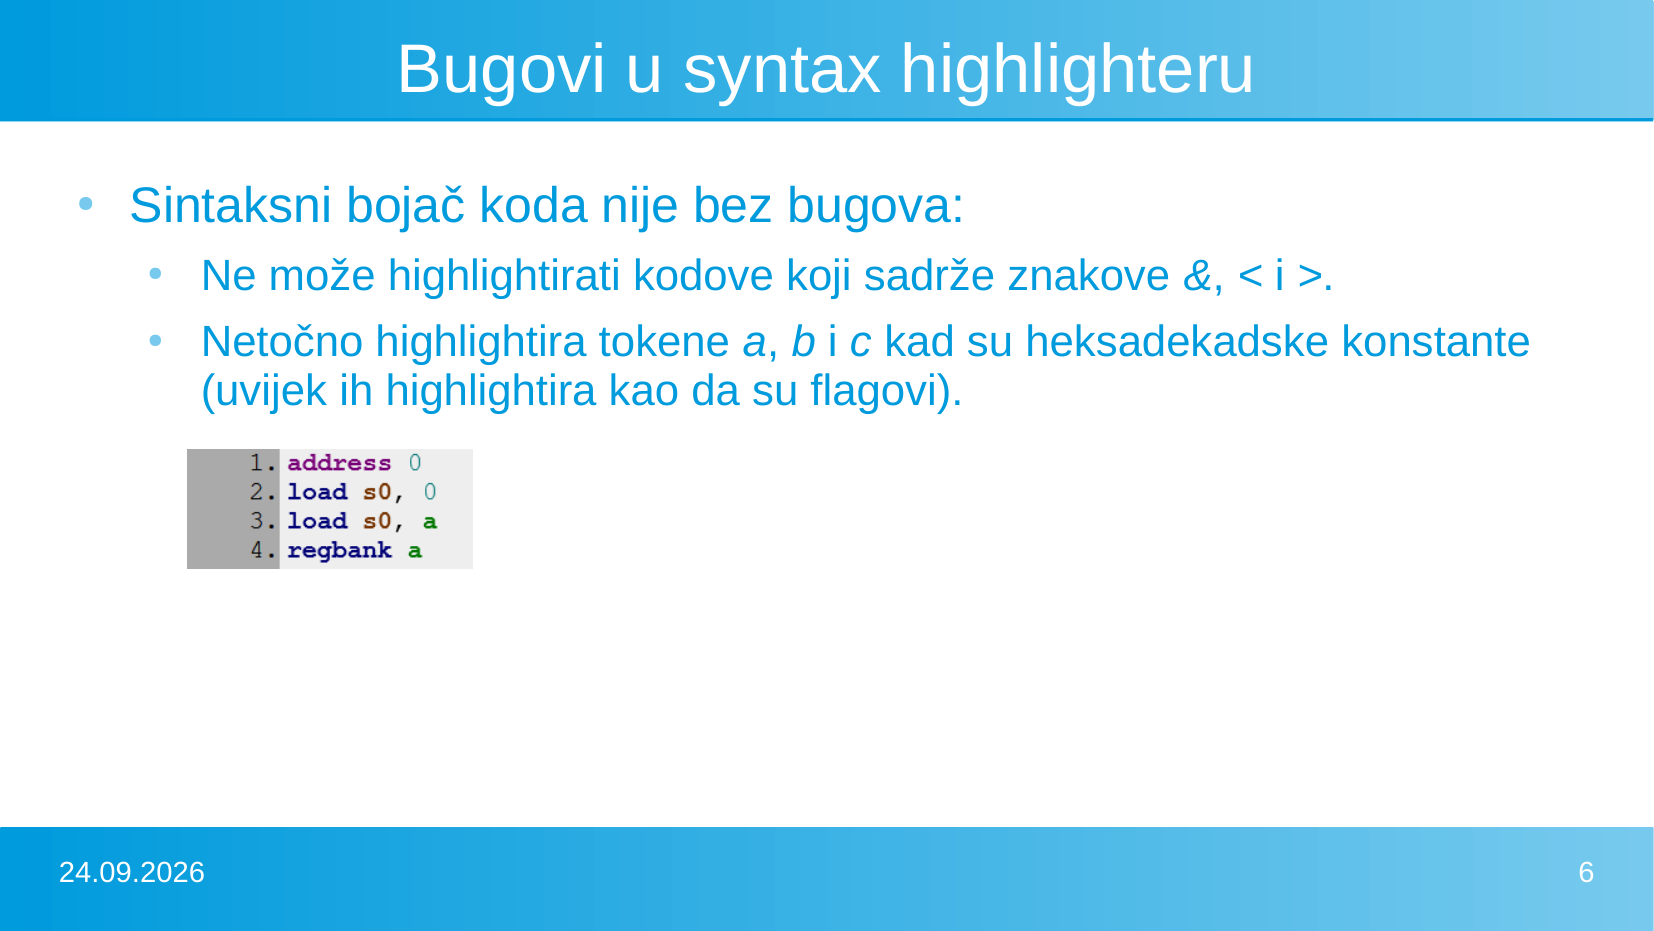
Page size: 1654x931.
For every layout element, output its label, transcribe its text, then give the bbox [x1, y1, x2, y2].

picture [187, 449, 473, 569]
title Bugovi u syntax highlighteru [59, 29, 1595, 108]
list Sintaksni bojač koda nije bez bugova: Ne može highlightirati kodove koji sadrže znakove &, < i >. Netočno highlightira tokene a, b i c kad su heksadekadske konstante (uvijek ih highlightira kao da su flagovi). [59, 177, 1595, 768]
